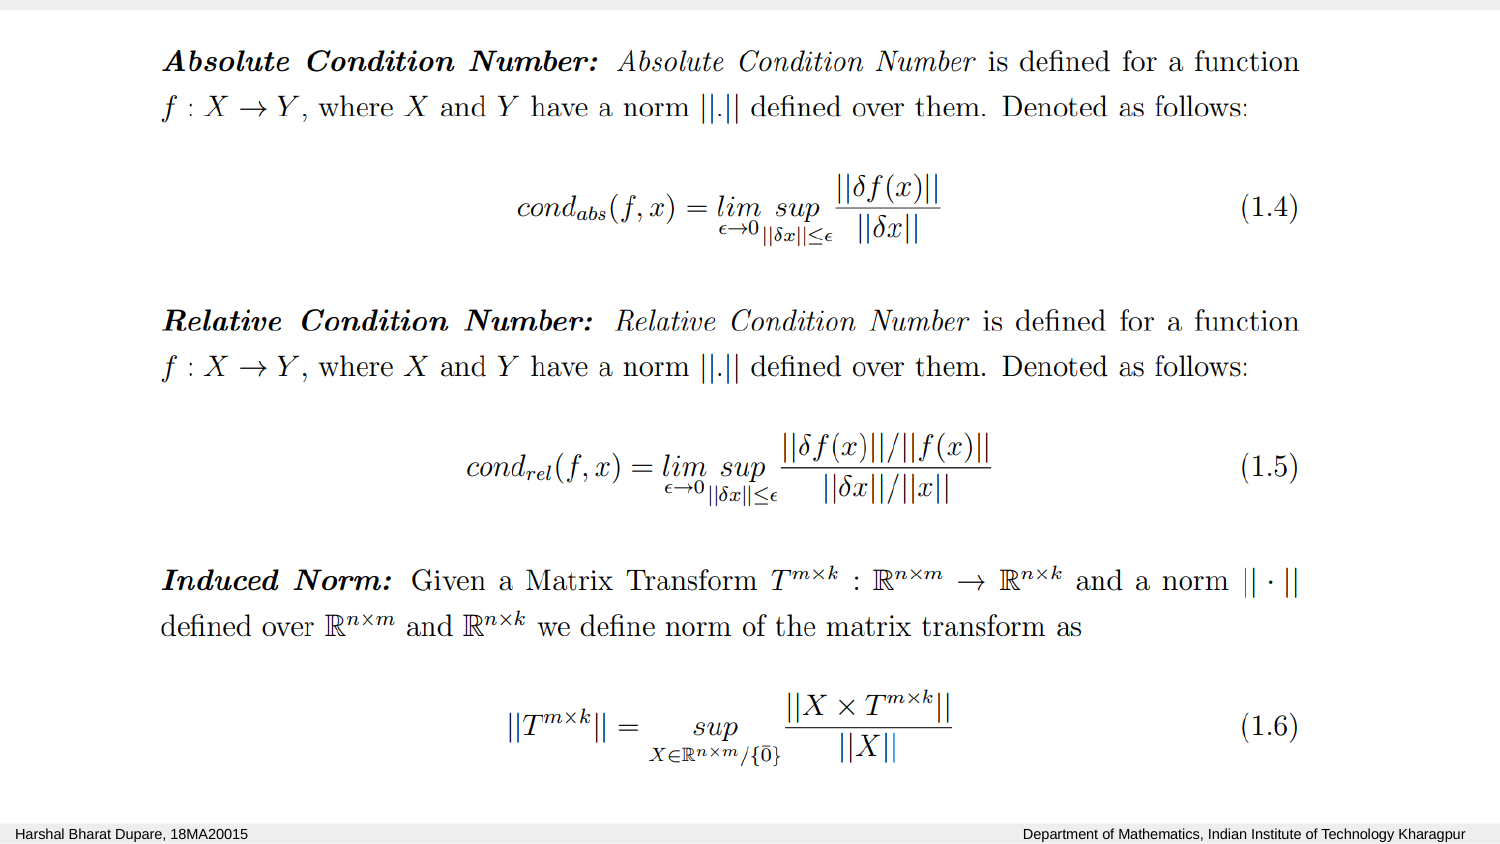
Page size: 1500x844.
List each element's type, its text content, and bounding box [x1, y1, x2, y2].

picture [132, 24, 1392, 790]
text_box Harshal Bharat Dupare, 18MA20015 Department of Mathematics, Indian Institute of Technology Kharagpur [0, 823, 1500, 844]
text_box [0, 0, 1500, 10]
